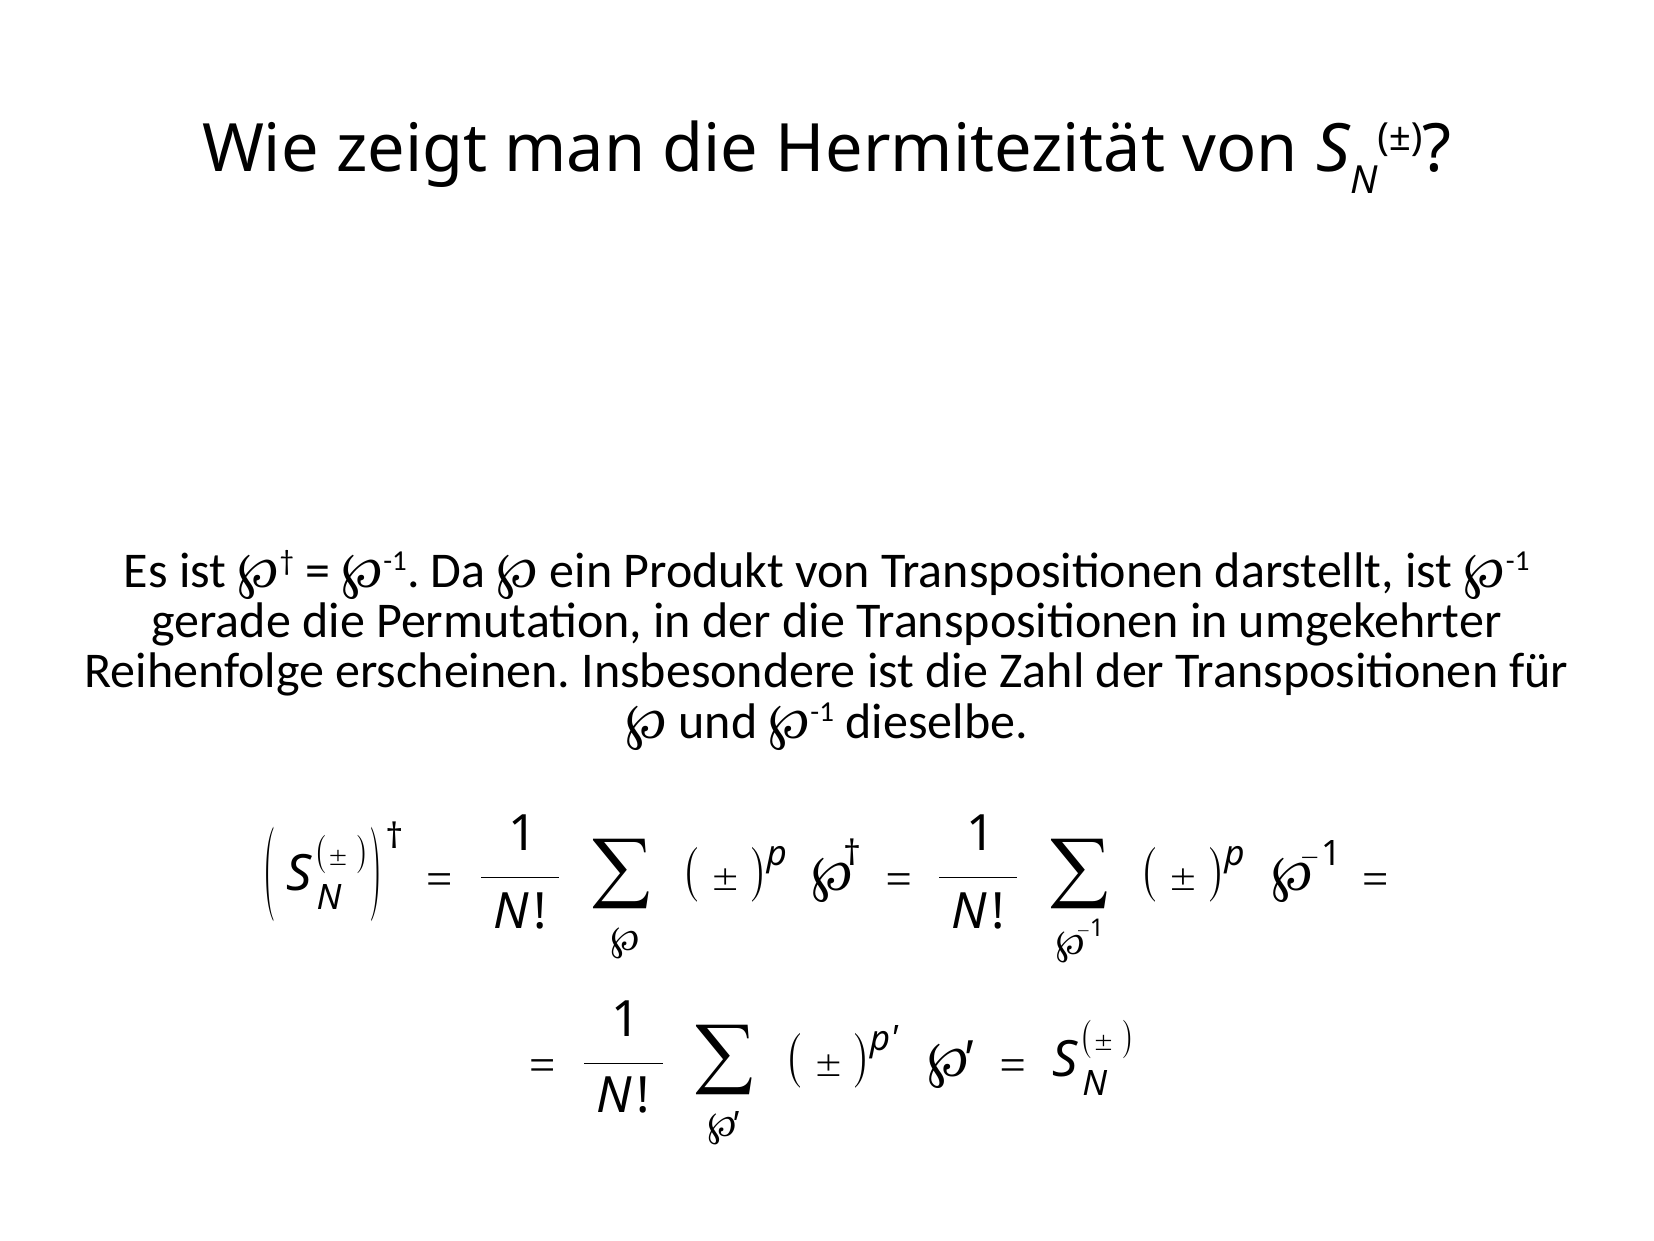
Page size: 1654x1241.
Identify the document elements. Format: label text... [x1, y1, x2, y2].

subtitle Es ist ℘† = ℘-1. Da ℘ ein Produkt von Transpositionen darstellt, ist ℘-1 gerade die Permutation, in der die Transpositionen in umgekehrter Reihenfolge erscheinen. Insbesondere ist die Zahl der Transpositionen für ℘ und ℘-1 dieselbe. [82, 290, 1571, 1010]
chart [257, 803, 1397, 1146]
title Wie zeigt man die Hermitezität von SN(±)? [82, 49, 1571, 257]
